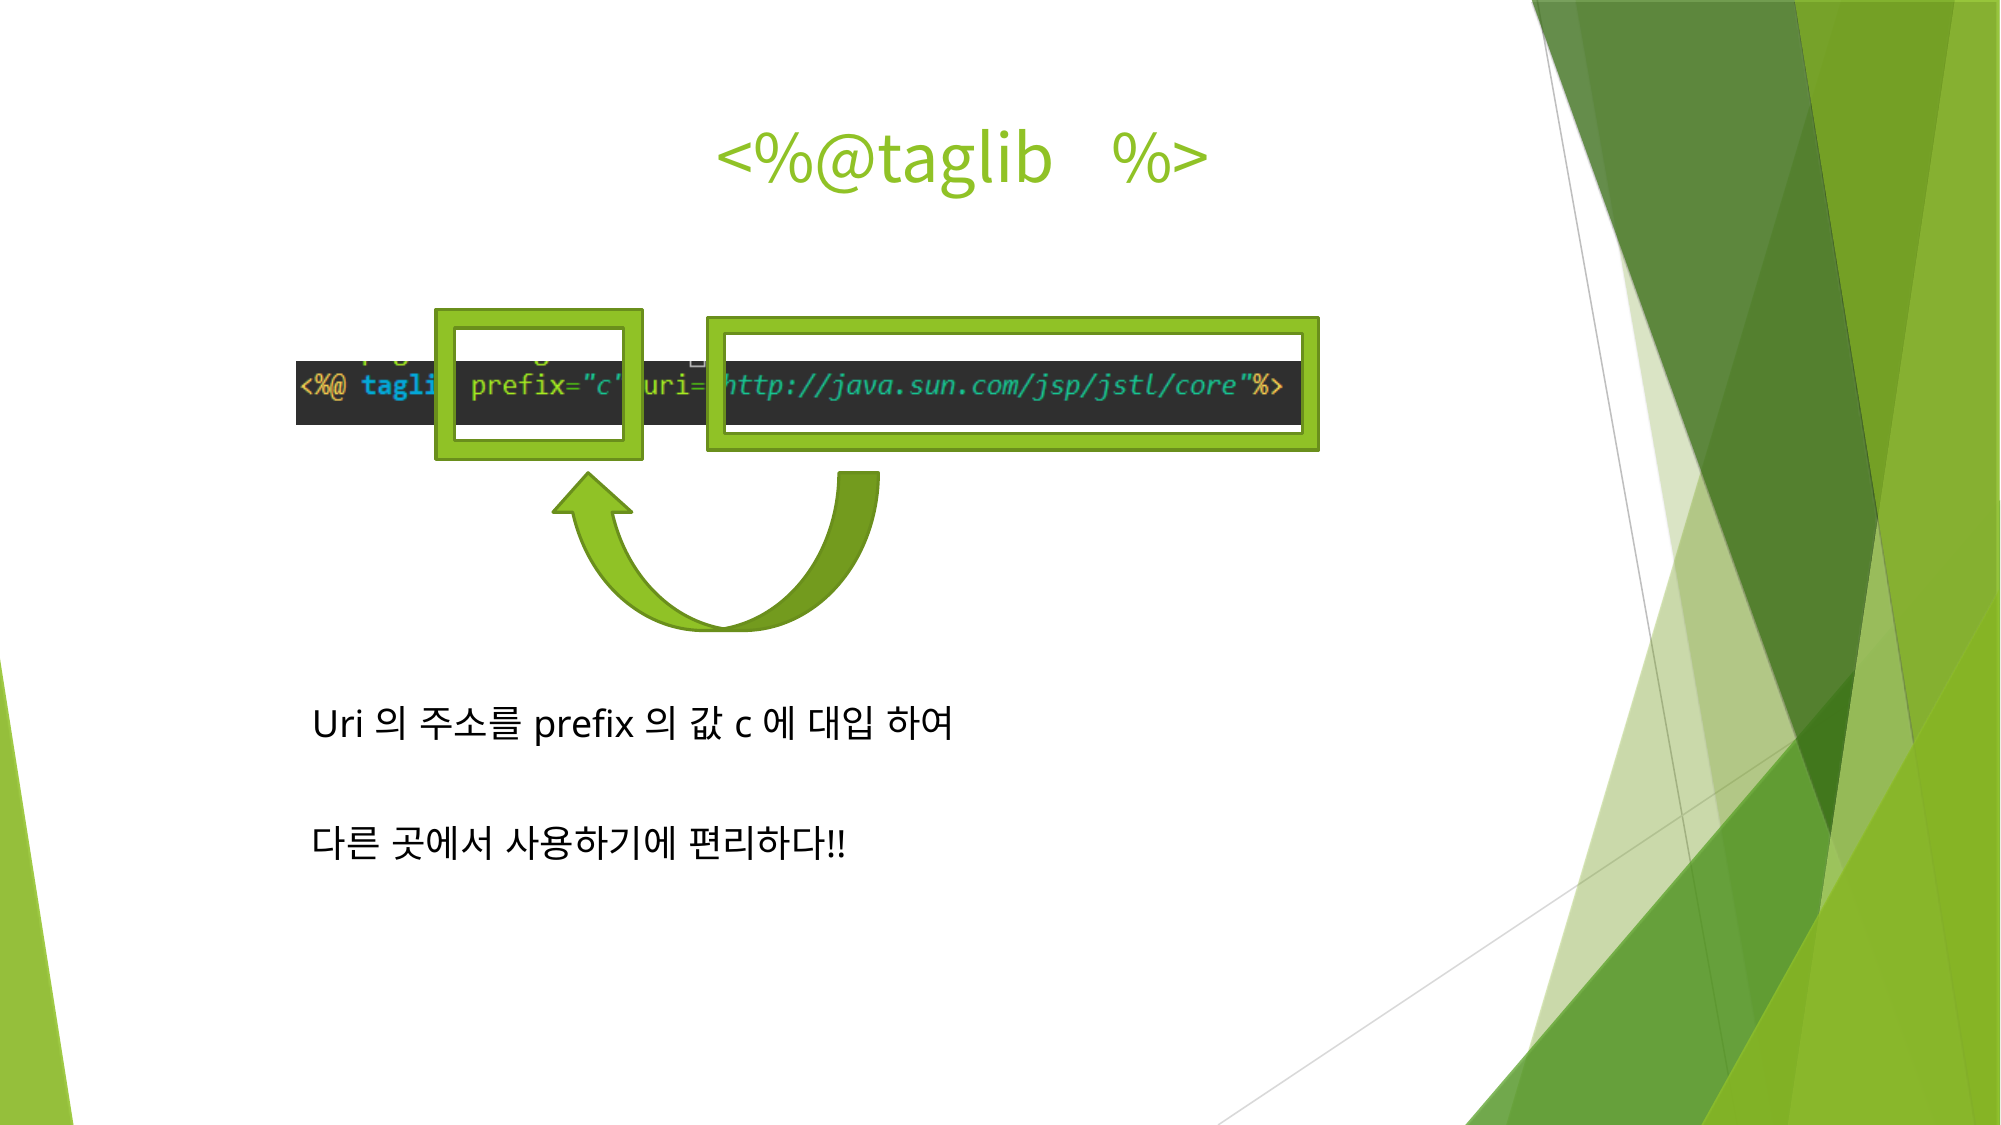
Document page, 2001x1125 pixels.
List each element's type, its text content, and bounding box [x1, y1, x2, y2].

text_box 다른 곳에서 사용하기에 편리하다!! [296, 812, 1110, 873]
title <%@taglib %> [111, 99, 1522, 317]
text_box [552, 472, 879, 631]
picture [643, 361, 707, 425]
picture [455, 361, 623, 425]
text_box Uri 의 주소를 prefix 의 값 c 에 대입 하여 [296, 692, 1286, 753]
text_box [707, 317, 1319, 451]
text_box [435, 309, 643, 460]
picture [296, 361, 435, 425]
picture [725, 361, 1302, 425]
